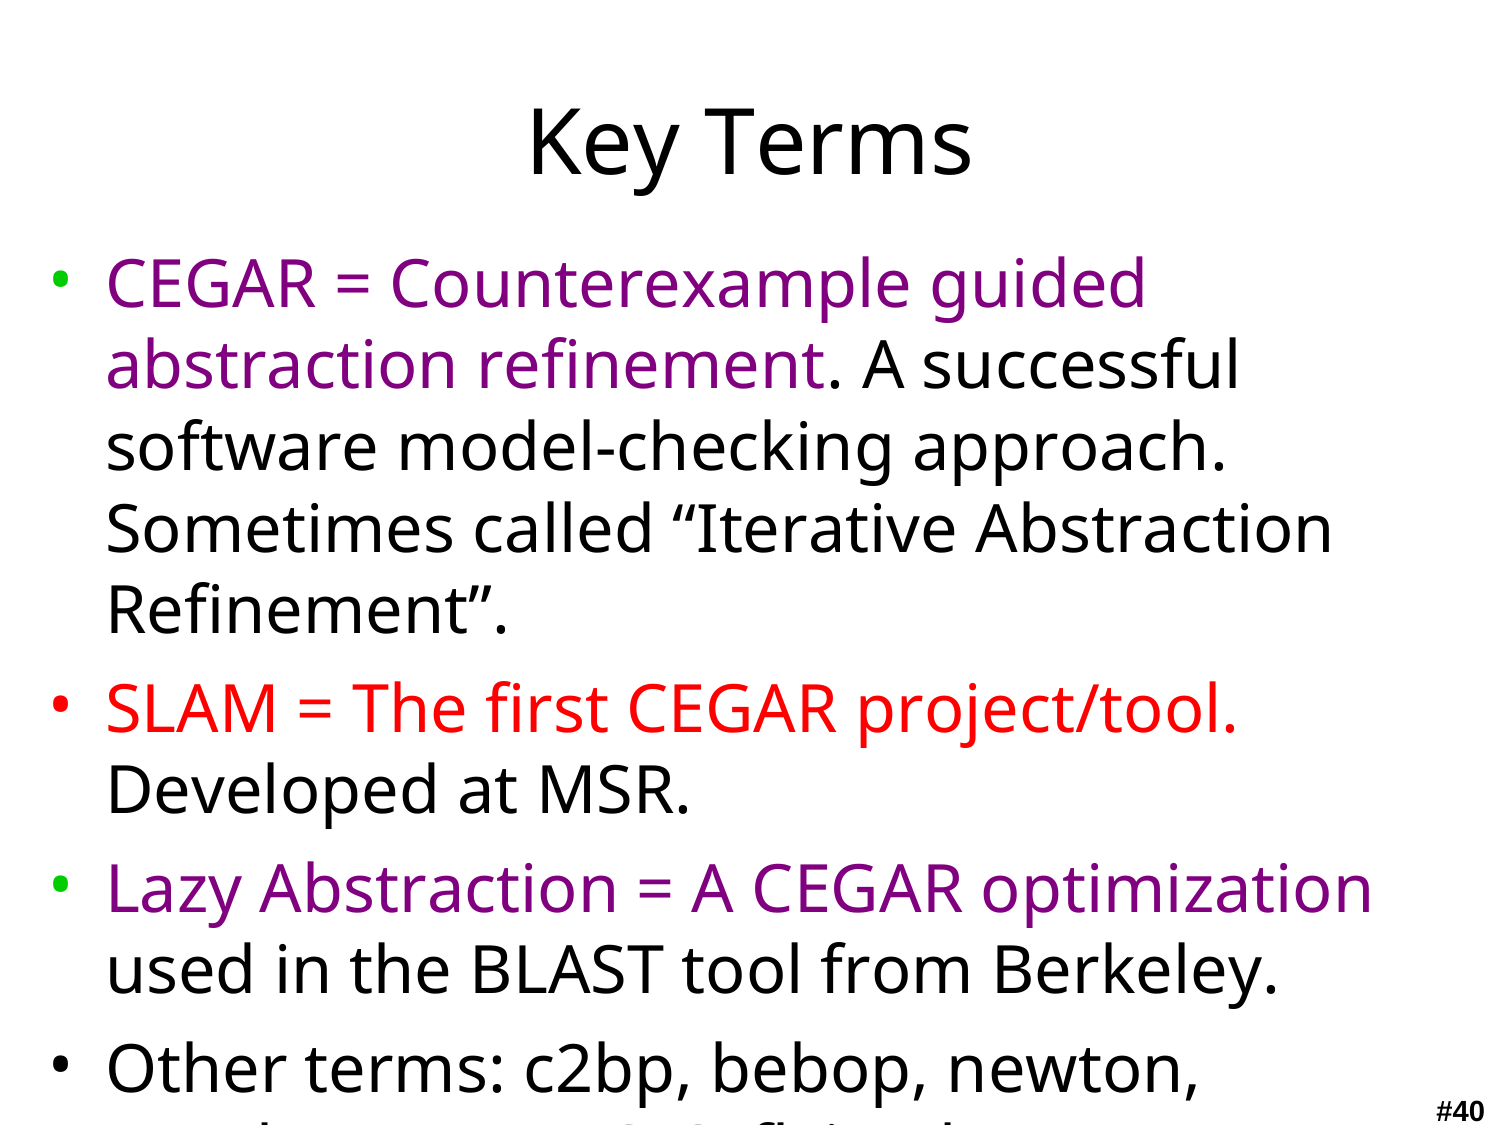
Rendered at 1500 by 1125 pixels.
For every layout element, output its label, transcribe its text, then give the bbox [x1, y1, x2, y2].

list CEGAR = Counterexample guided abstraction refinement. A successful software model-checking approach. Sometimes called “Iterative Abstraction Refinement”. SLAM = The first CEGAR project/tool. Developed at MSR. Lazy Abstraction = A CEGAR optimization used in the BLAST tool from Berkeley. Other terms: c2bp, bebop, newton, npackets++, MAGIC, flying boxes, etc. [34, 234, 1485, 1072]
title Key Terms [24, 45, 1476, 233]
